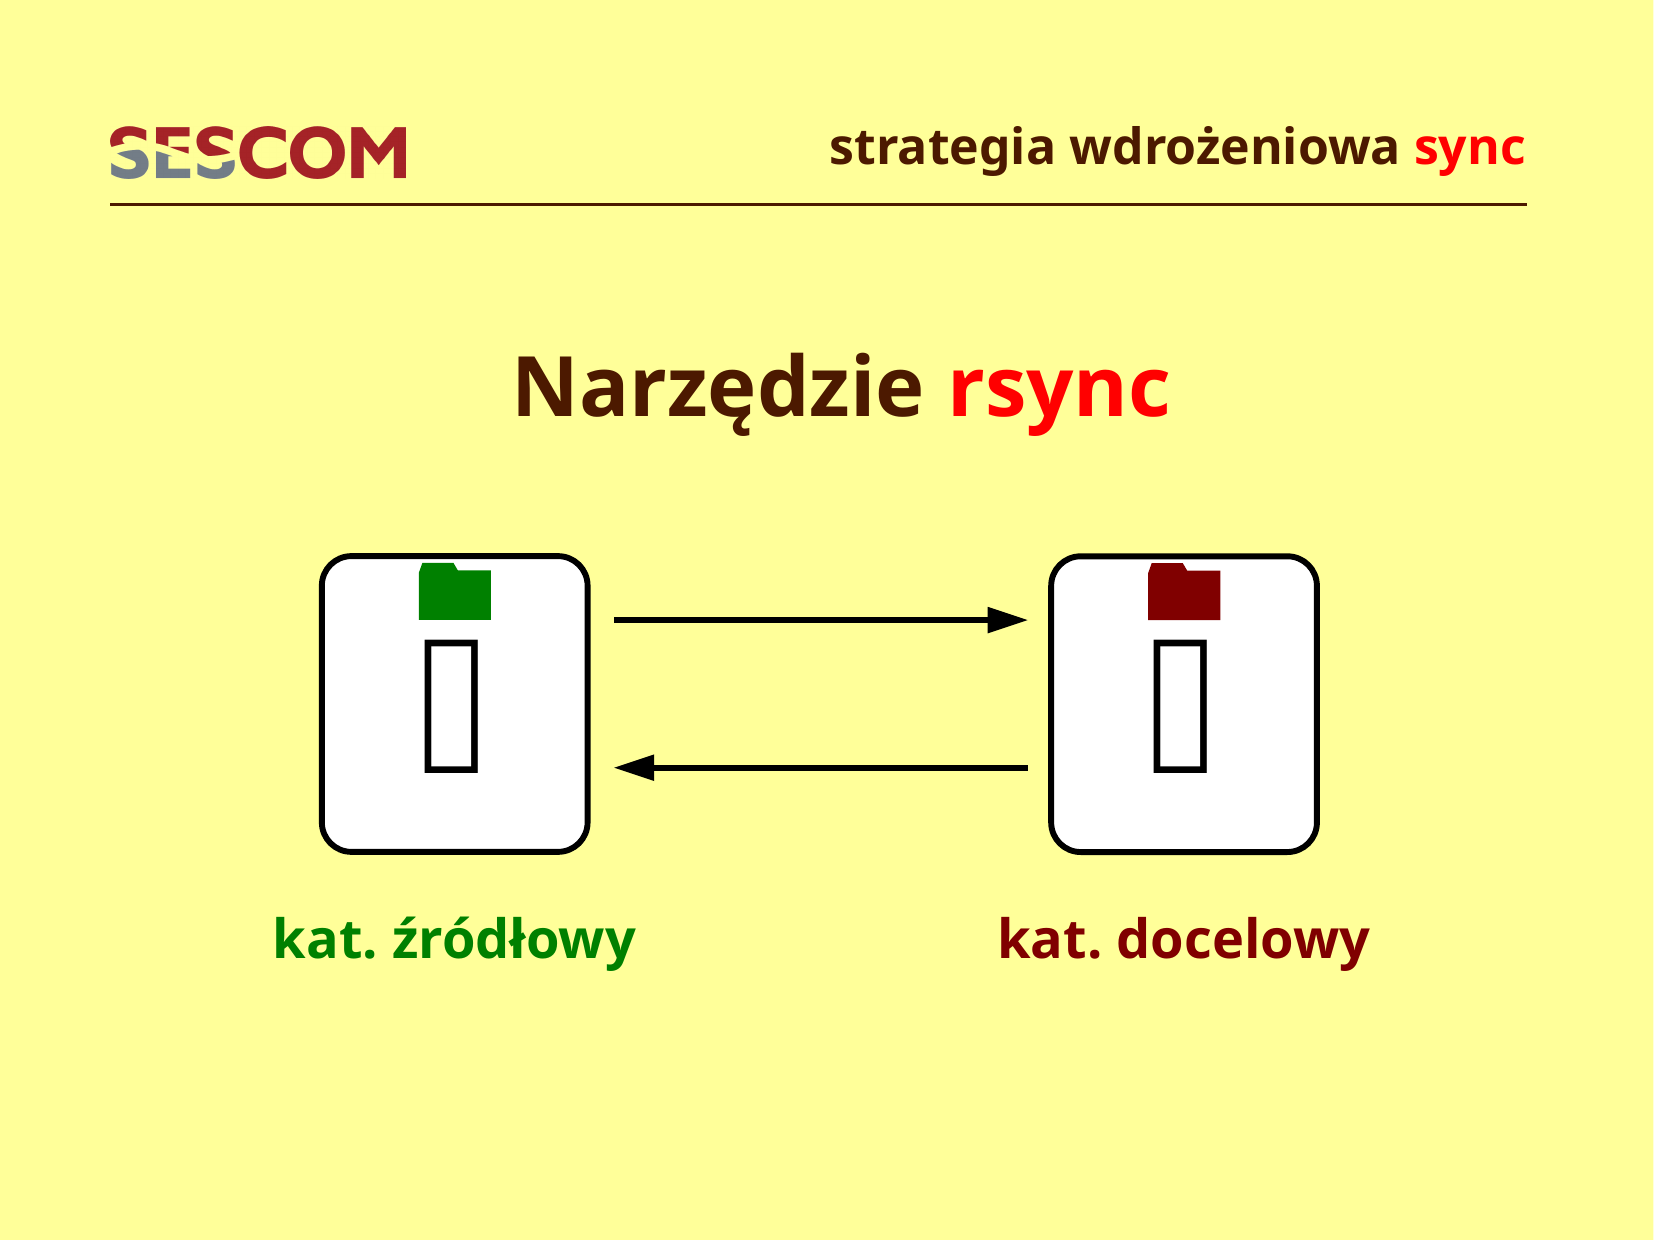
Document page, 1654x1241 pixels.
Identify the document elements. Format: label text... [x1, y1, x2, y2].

text_box   [321, 556, 588, 852]
text_box kat. docelowy [933, 893, 1436, 1004]
text_box strategia wdrożeniowa sync [448, 103, 1541, 207]
picture [110, 126, 406, 179]
text_box Narzędzie rsync [206, 320, 1477, 481]
text_box kat. źródłowy [218, 893, 691, 1004]
text_box   [1051, 556, 1317, 853]
